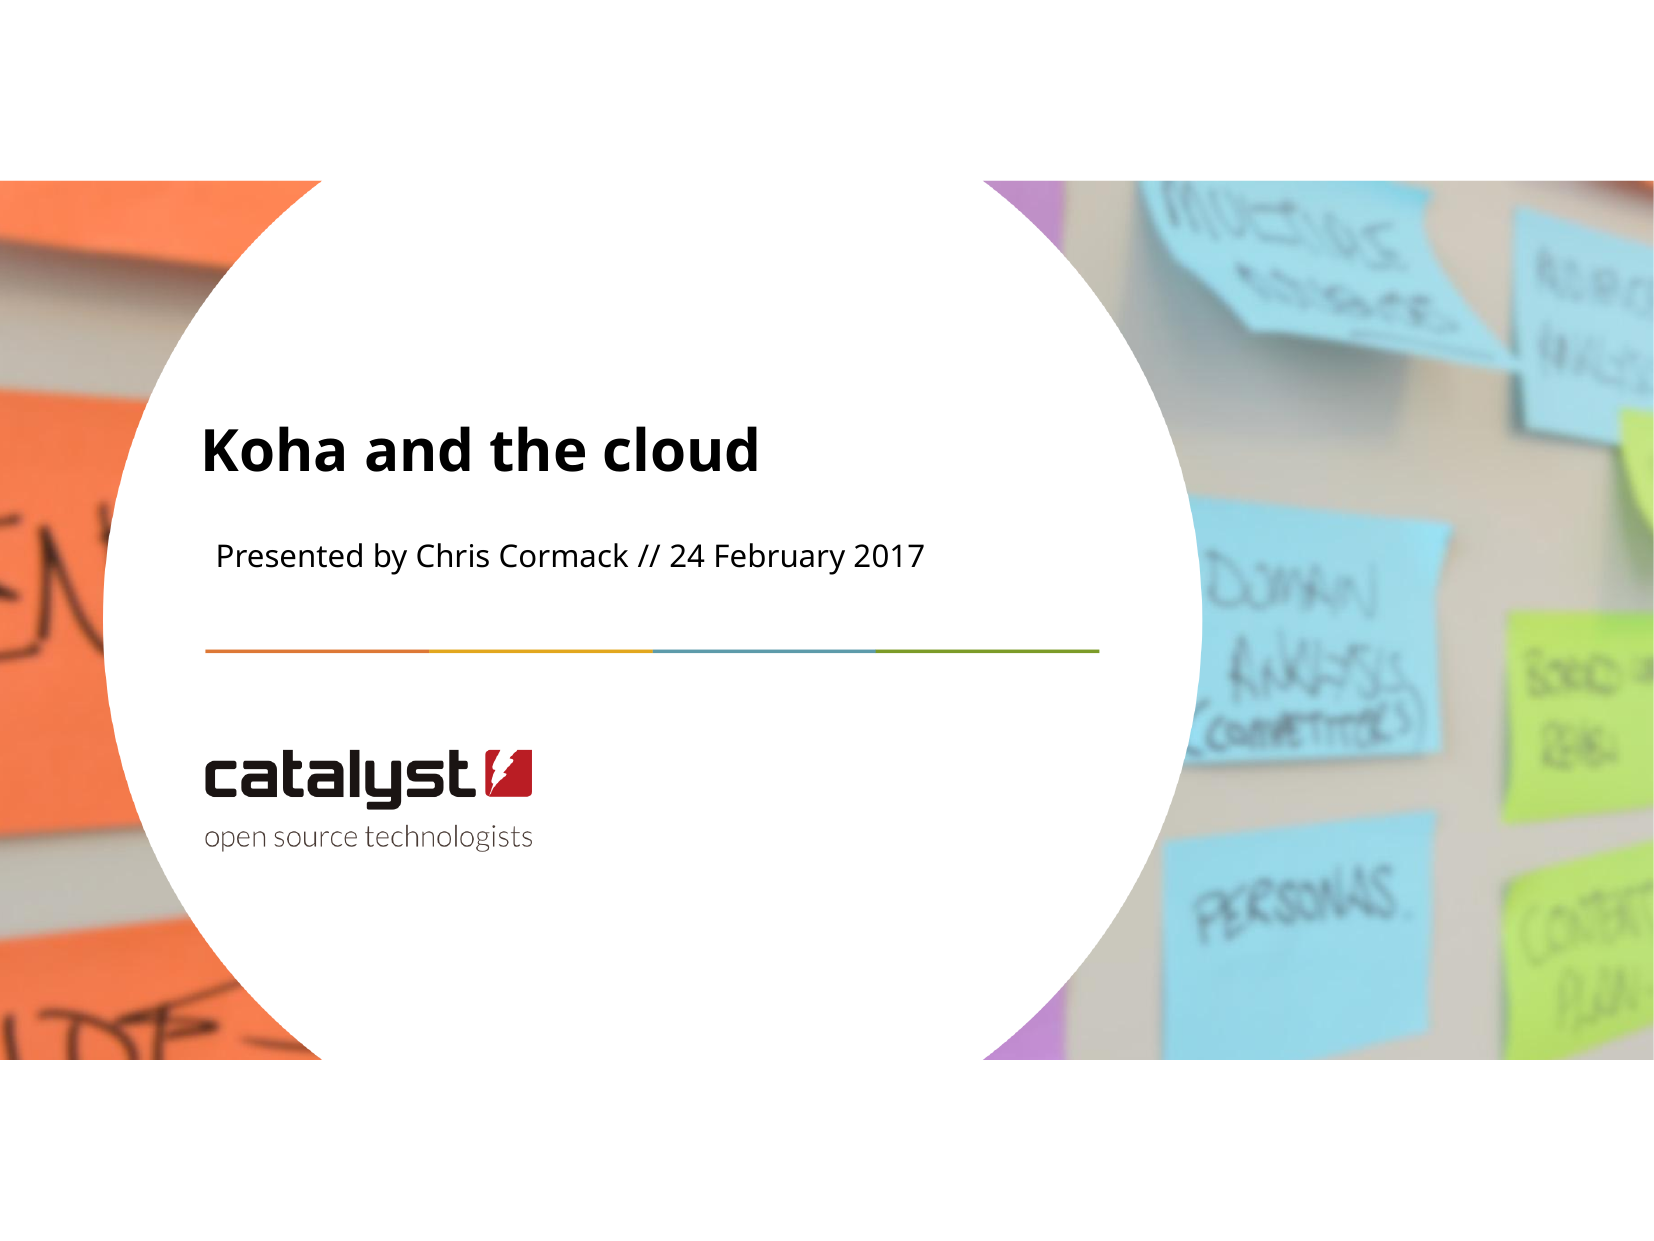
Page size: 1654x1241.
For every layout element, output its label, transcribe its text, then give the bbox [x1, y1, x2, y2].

text_box Presented by Chris Cormack // 24 February 2017 [200, 526, 1241, 579]
title Koha and the cloud [200, 330, 1075, 489]
picture [0, 70, 1654, 1170]
